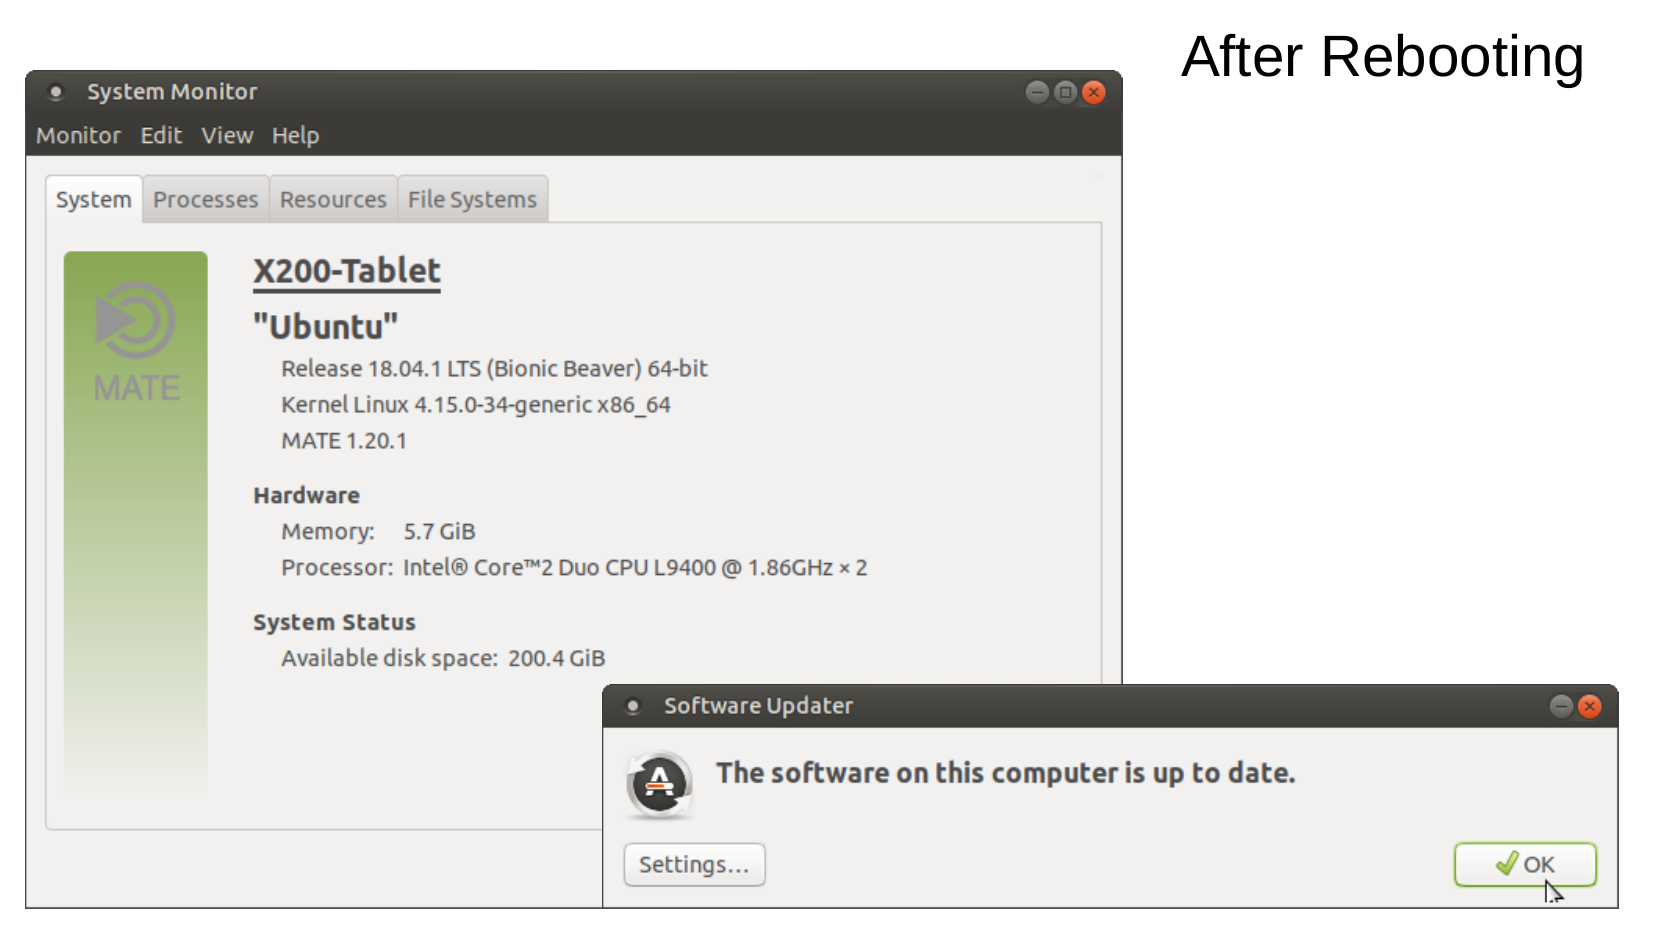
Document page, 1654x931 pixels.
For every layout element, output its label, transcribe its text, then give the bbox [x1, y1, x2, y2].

picture [25, 70, 1619, 909]
title After Rebooting [1145, 23, 1654, 219]
